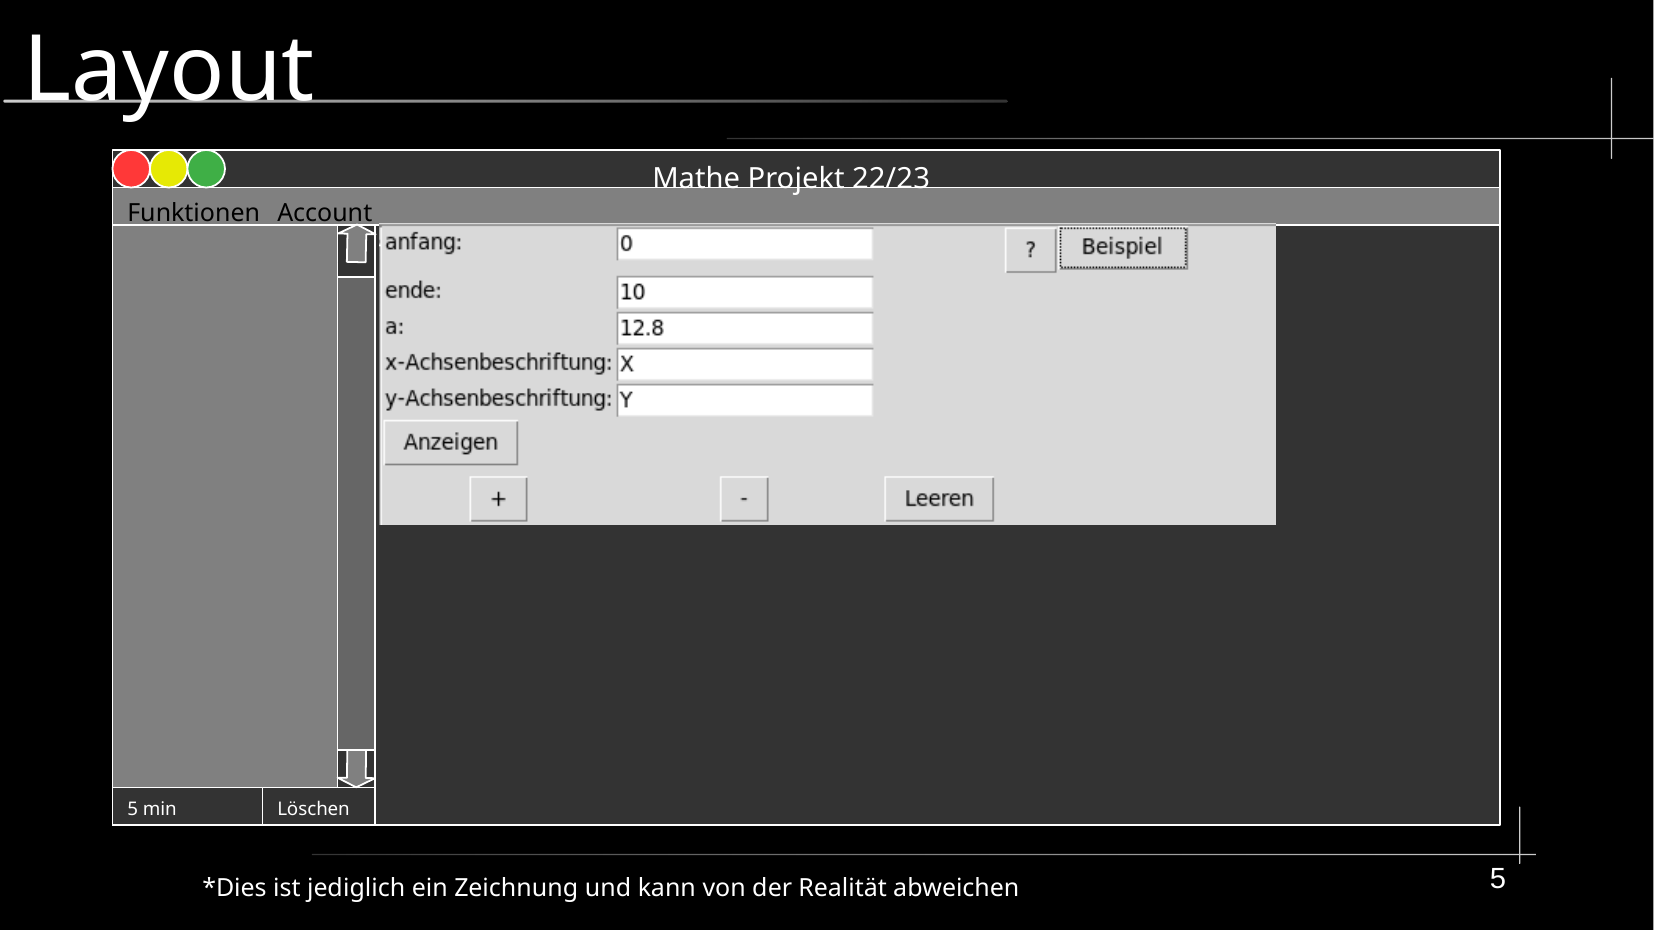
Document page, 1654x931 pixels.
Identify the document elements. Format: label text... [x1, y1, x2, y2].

text_box *Dies ist jediglich ein Zeichnung und kann von der Realität abweichen [187, 862, 1351, 903]
title Layout [23, 11, 1589, 119]
text_box [112, 149, 637, 223]
text_box Account [262, 187, 488, 278]
text_box Mathe Projekt 22/23 [637, 150, 1126, 223]
text_box 5 min [112, 787, 263, 879]
text_box Funktionen [112, 187, 262, 278]
text_box [112, 150, 1500, 826]
text_box Löschen [263, 787, 413, 862]
picture [379, 223, 1276, 526]
